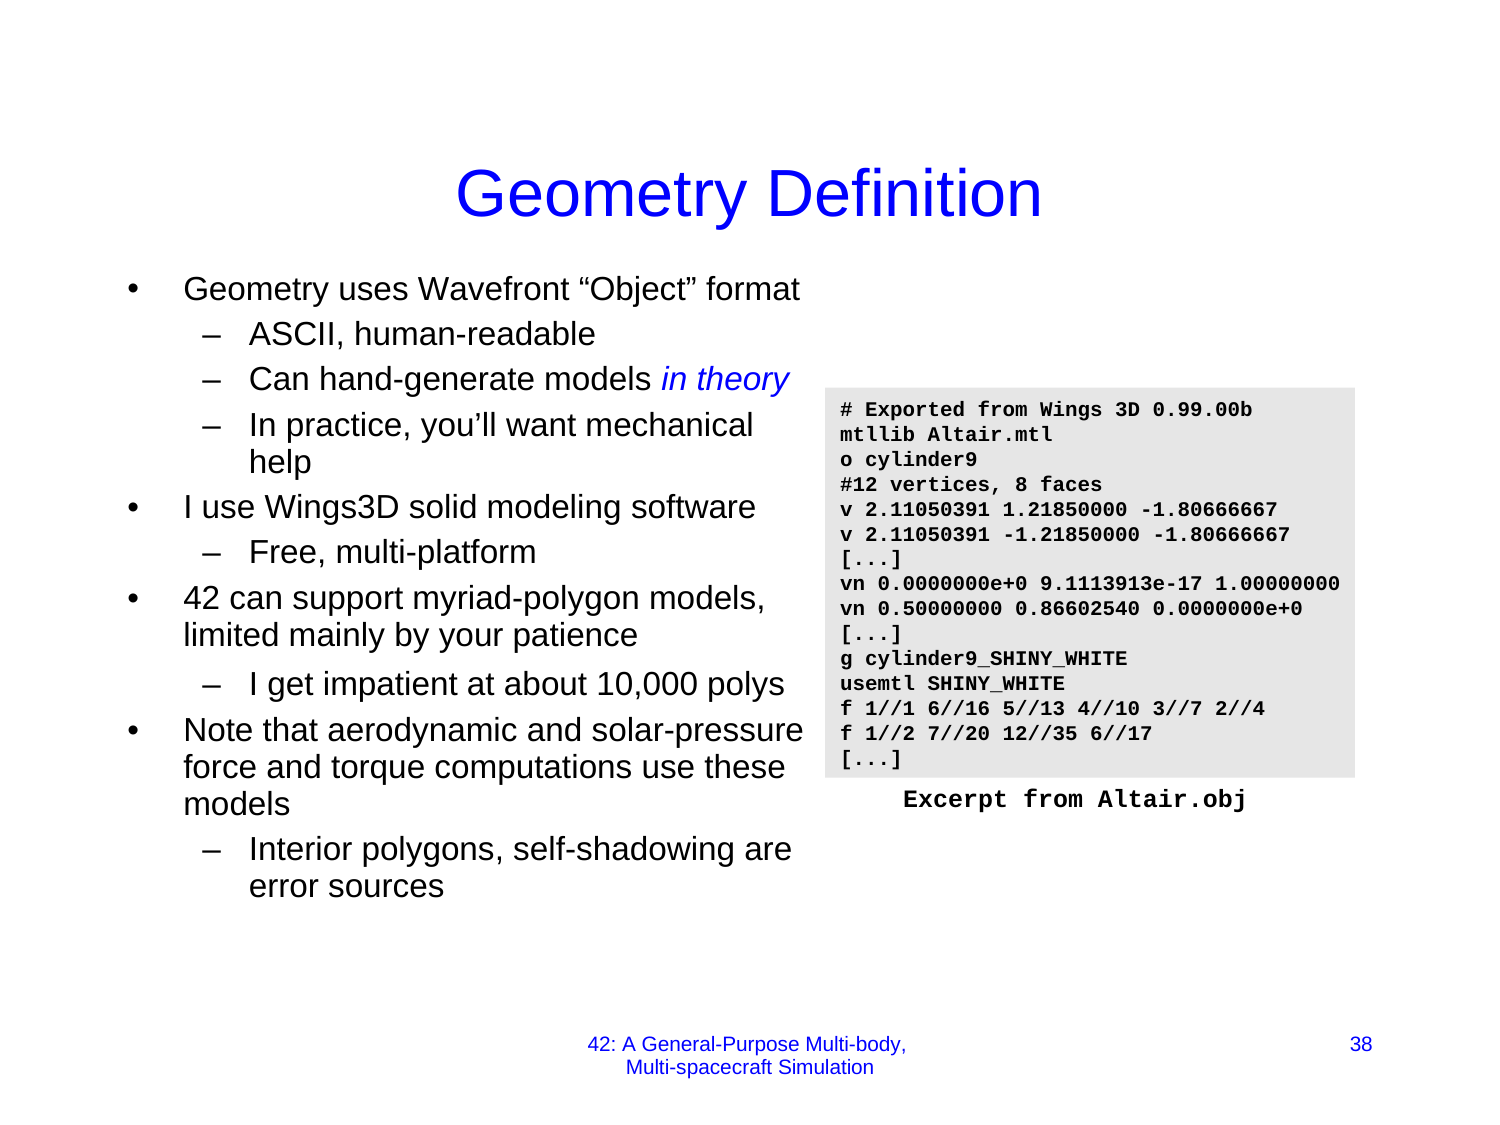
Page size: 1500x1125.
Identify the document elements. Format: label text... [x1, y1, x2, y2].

list Geometry uses Wavefront “Object” format ASCII, human-readable Can hand-generate models in theory In practice, you’ll want mechanical help I use Wings3D solid modeling software Free, multi-platform 42 can support myriad-polygon models, limited mainly by your patience I get impatient at about 10,000 polys Note that aerodynamic and solar-pressure force and torque computations use these models Interior polygons, self-shadowing are error sources [112, 262, 825, 938]
title Geometry Definition [112, 99, 1388, 288]
text_box Excerpt from Altair.obj [888, 774, 1264, 821]
text_box # Exported from Wings 3D 0.99.00b mtllib Altair.mtl o cylinder9 #12 vertices, 8 faces v 2.11050391 1.21850000 -1.80666667 v 2.11050391 -1.21850000 -1.80666667 [...] vn 0.0000000e+0 9.1113913e-17 1.00000000 vn 0.50000000 0.86602540 0.0000000e+0 [...] g cylinder9_SHINY_WHITE usemtl SHINY_WHITE f 1//1 6//16 5//13 4//10 3//7 2//4 f 1//2 7//20 12//35 6//17 [...] [825, 387, 1355, 778]
